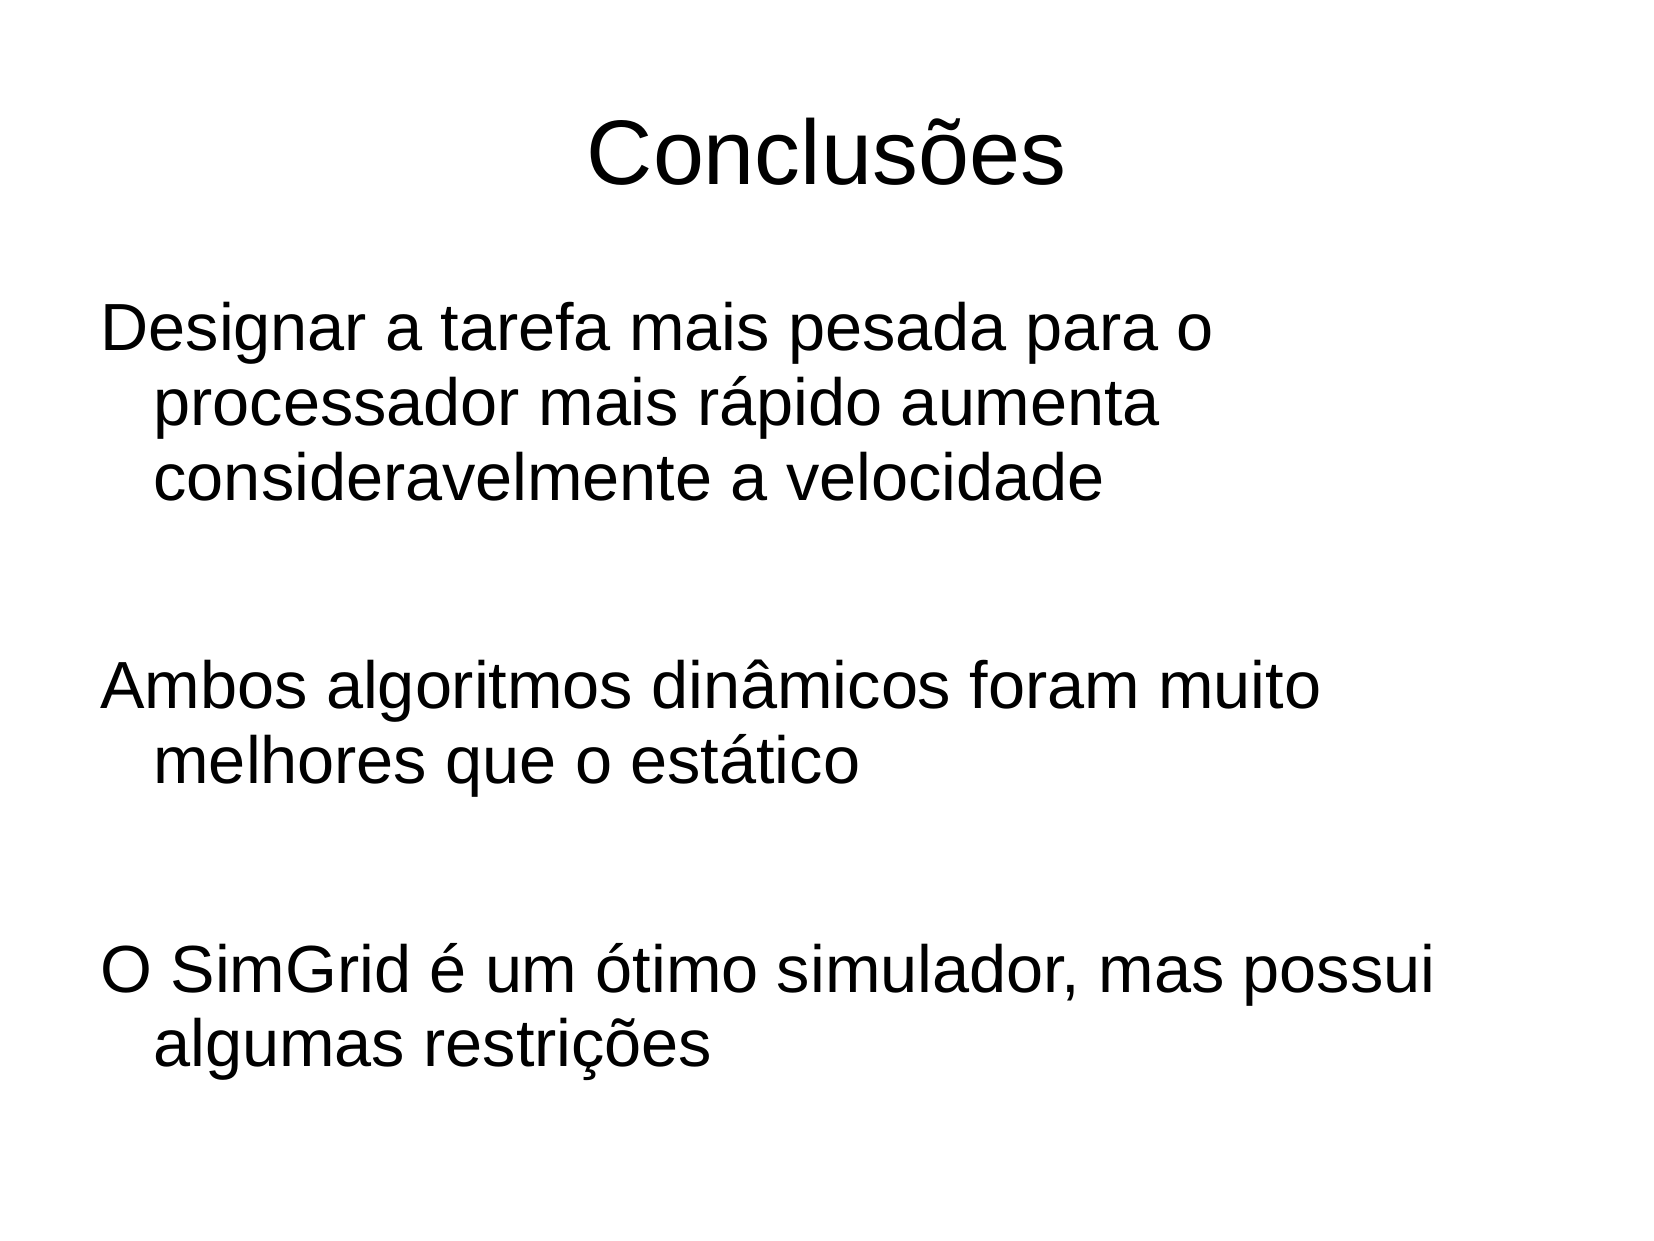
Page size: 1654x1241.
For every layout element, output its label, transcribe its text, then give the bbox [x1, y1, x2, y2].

title Conclusões [82, 56, 1571, 250]
list Designar a tarefa mais pesada para o processador mais rápido aumenta consideravelmente a velocidade Ambos algoritmos dinâmicos foram muito melhores que o estático O SimGrid é um ótimo simulador, mas possui algumas restrições [82, 290, 1571, 1094]
